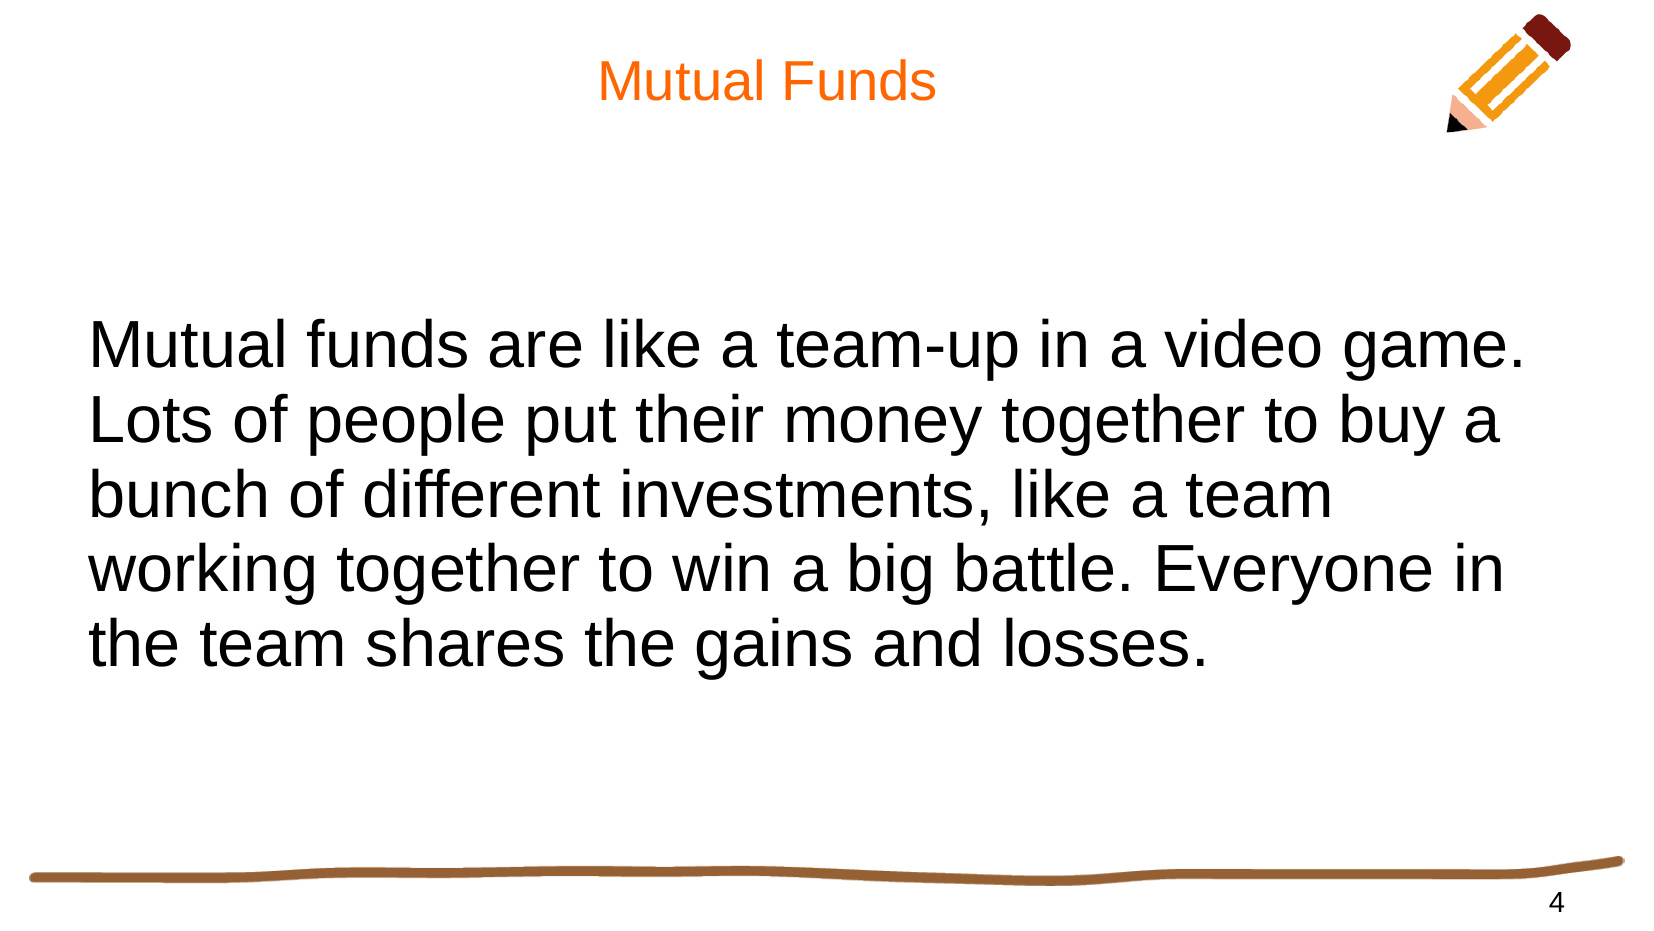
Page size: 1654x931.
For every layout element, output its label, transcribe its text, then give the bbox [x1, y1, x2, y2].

subtitle Mutual funds are like a team-up in a video game. Lots of people put their money together to buy a bunch of different investments, like a team working together to win a big battle. Everyone in the team shares the gains and losses. [88, 206, 1565, 857]
title Mutual Funds [88, 29, 1447, 133]
picture [29, 856, 1625, 886]
picture [1446, 14, 1571, 133]
